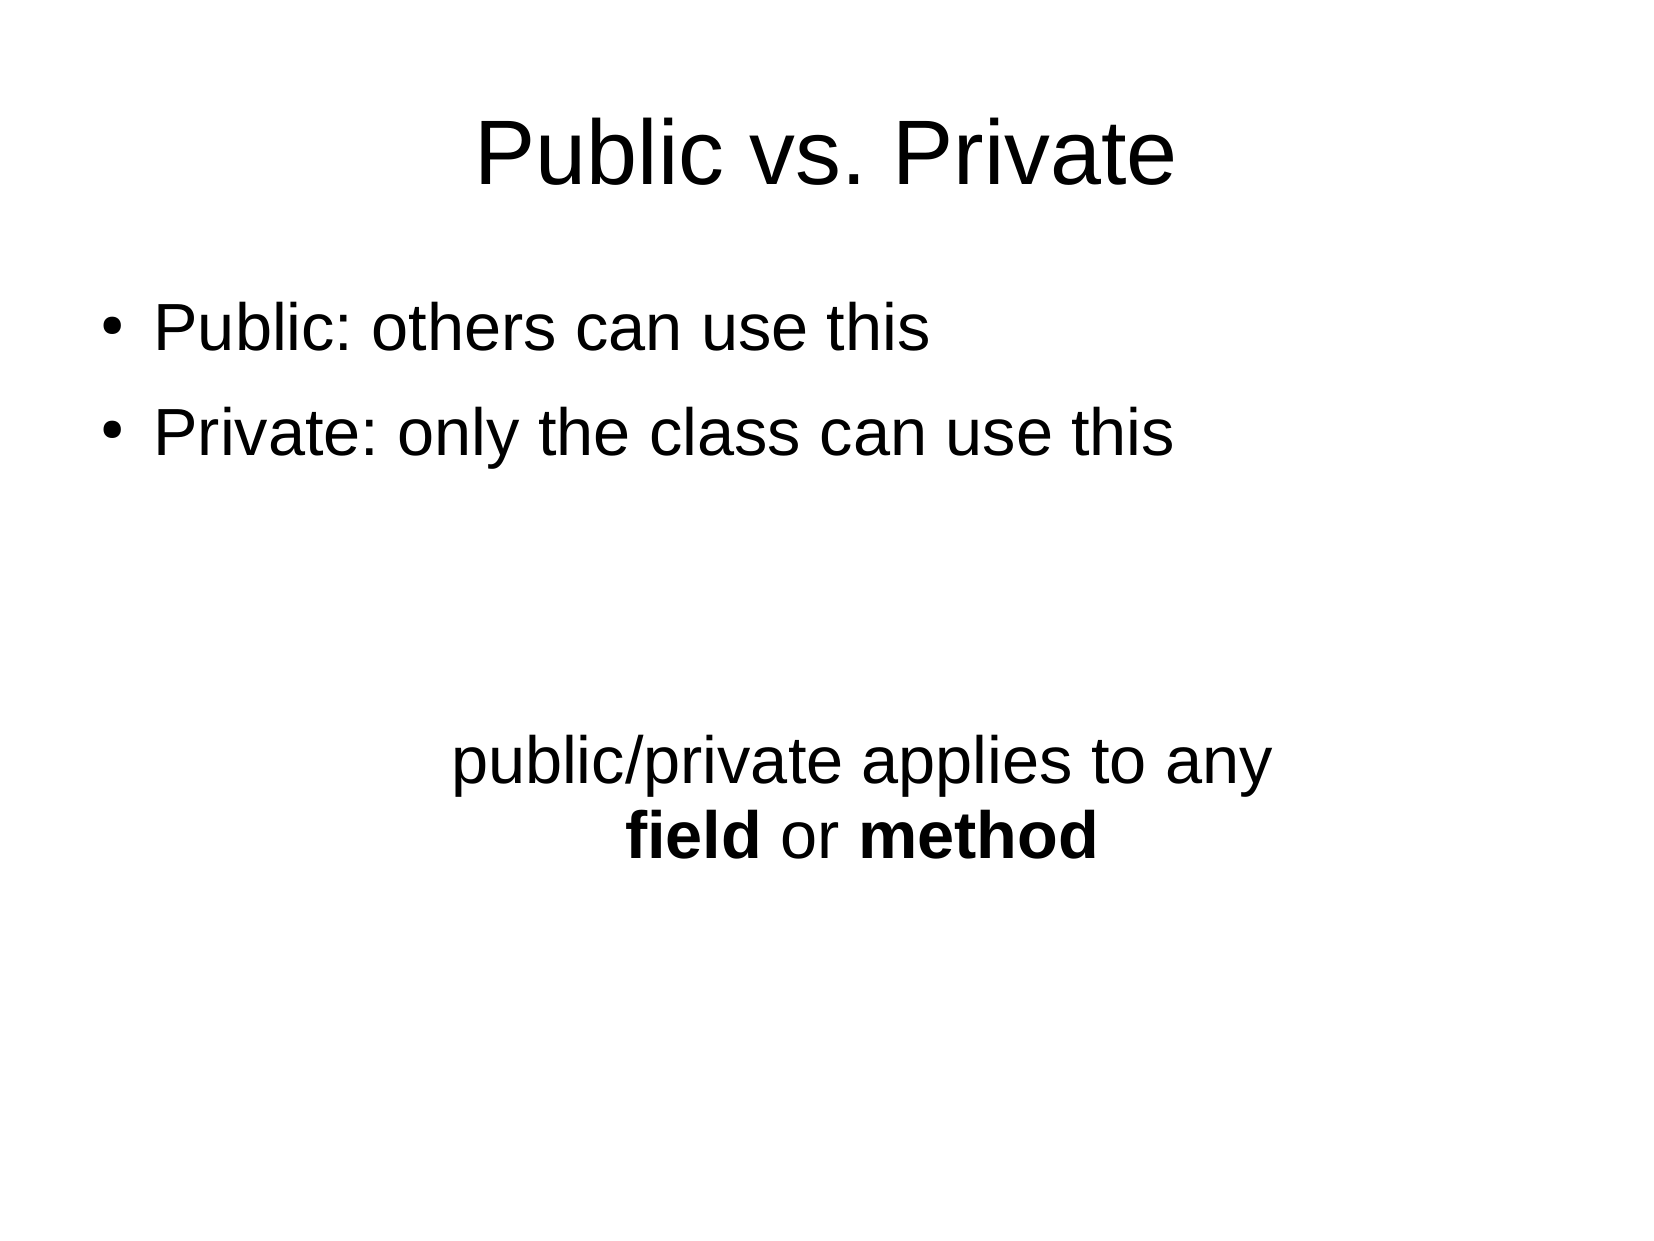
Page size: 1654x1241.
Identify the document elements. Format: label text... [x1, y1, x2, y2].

title Public vs. Private [82, 49, 1571, 257]
list Public: others can use this Private: only the class can use this public/private applies to any field or method [82, 290, 1571, 1109]
